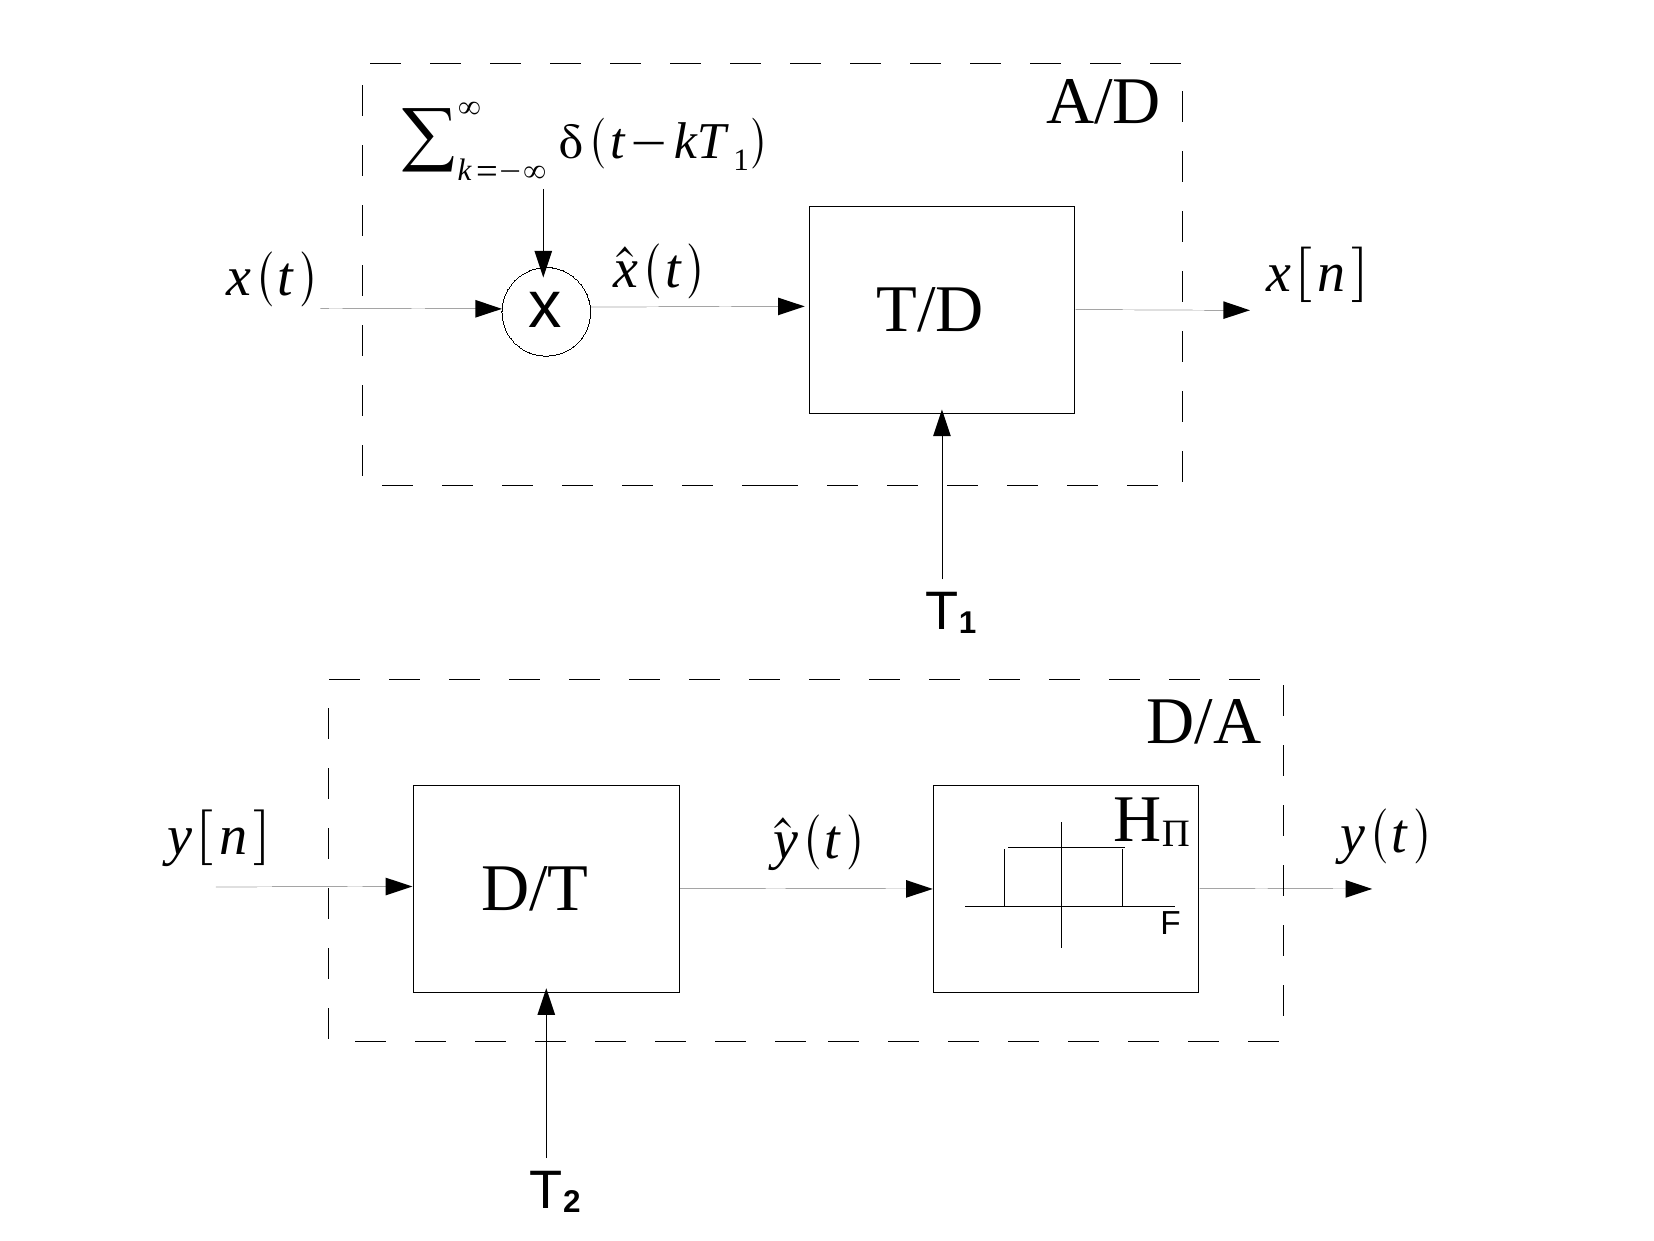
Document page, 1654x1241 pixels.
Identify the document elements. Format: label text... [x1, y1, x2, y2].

text_box T1 [910, 573, 1034, 667]
chart [392, 88, 774, 188]
chart [215, 245, 324, 310]
chart [602, 237, 711, 302]
text_box D/T [466, 843, 650, 933]
chart [1326, 802, 1437, 867]
chart [1255, 241, 1372, 306]
text_box A/D [1031, 56, 1215, 146]
text_box HП [1098, 774, 1282, 886]
text_box F [1145, 896, 1211, 966]
text_box x [513, 260, 603, 350]
chart [153, 804, 274, 869]
chart [759, 808, 870, 873]
text_box T/D [862, 264, 1046, 354]
text_box D/A [1131, 676, 1315, 766]
text_box T2 [515, 1151, 639, 1241]
